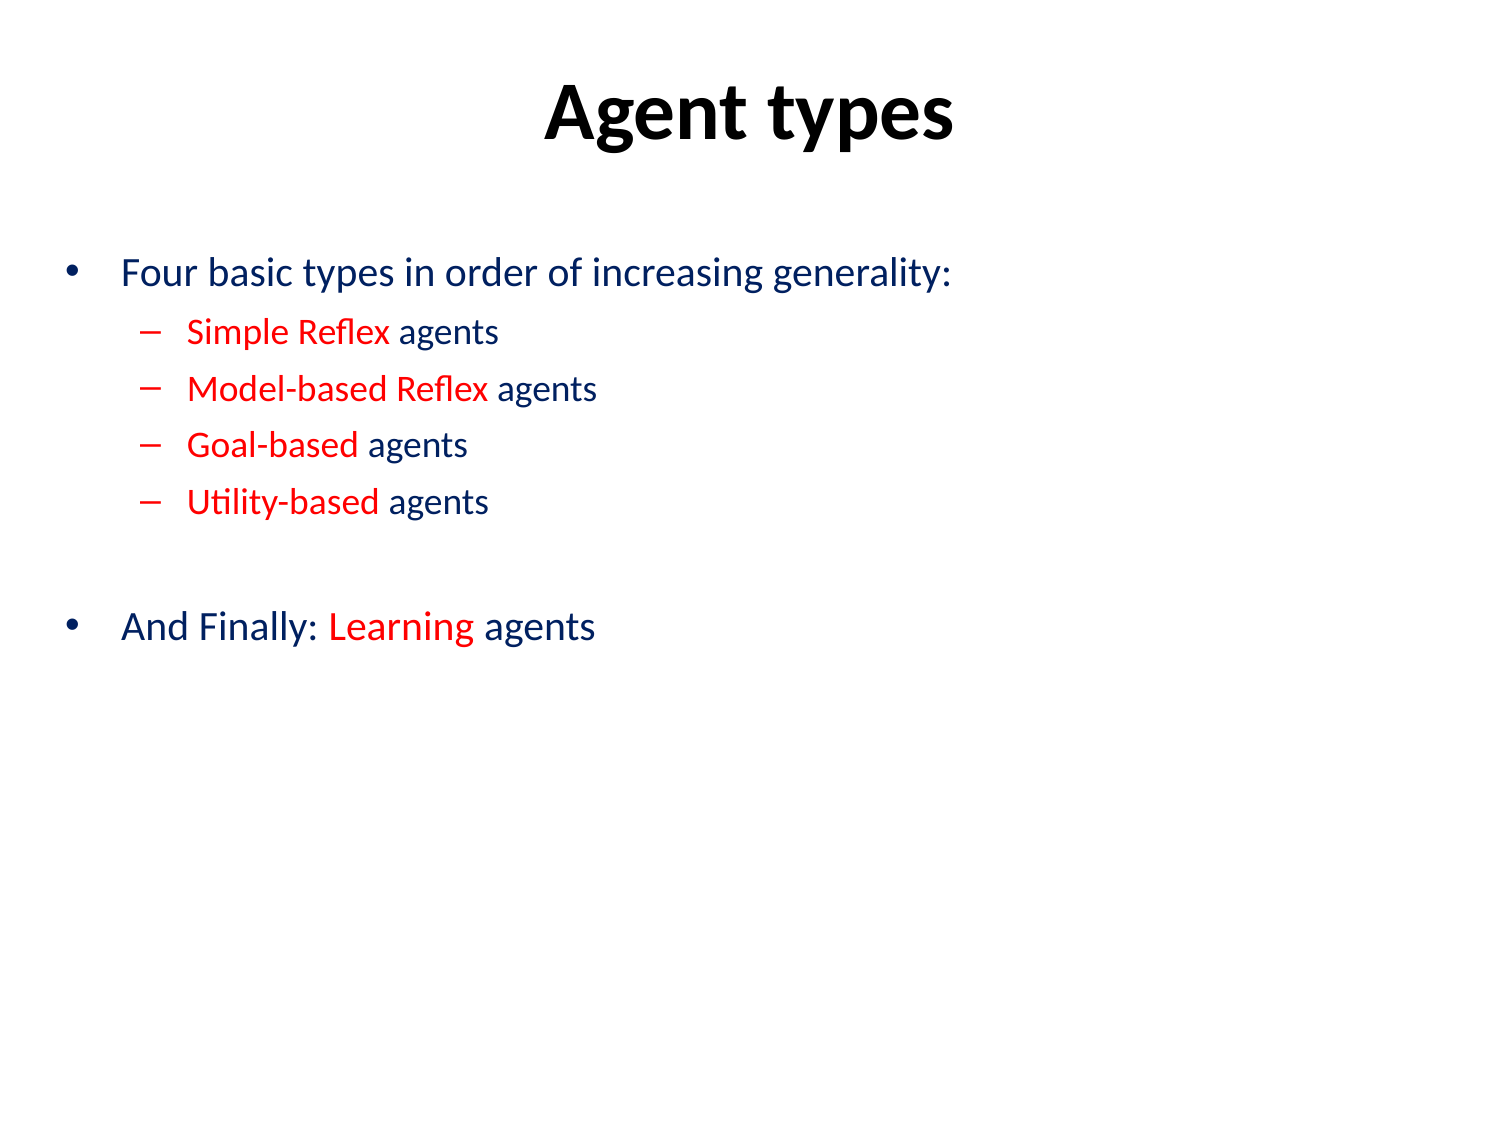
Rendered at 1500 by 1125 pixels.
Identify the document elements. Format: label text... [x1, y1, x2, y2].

list Four basic types in order of increasing generality: Simple Reflex agents Model-based Reflex agents Goal-based agents Utility-based agents And Finally: Learning agents [50, 237, 1475, 1038]
title Agent types [12, 12, 1488, 200]
